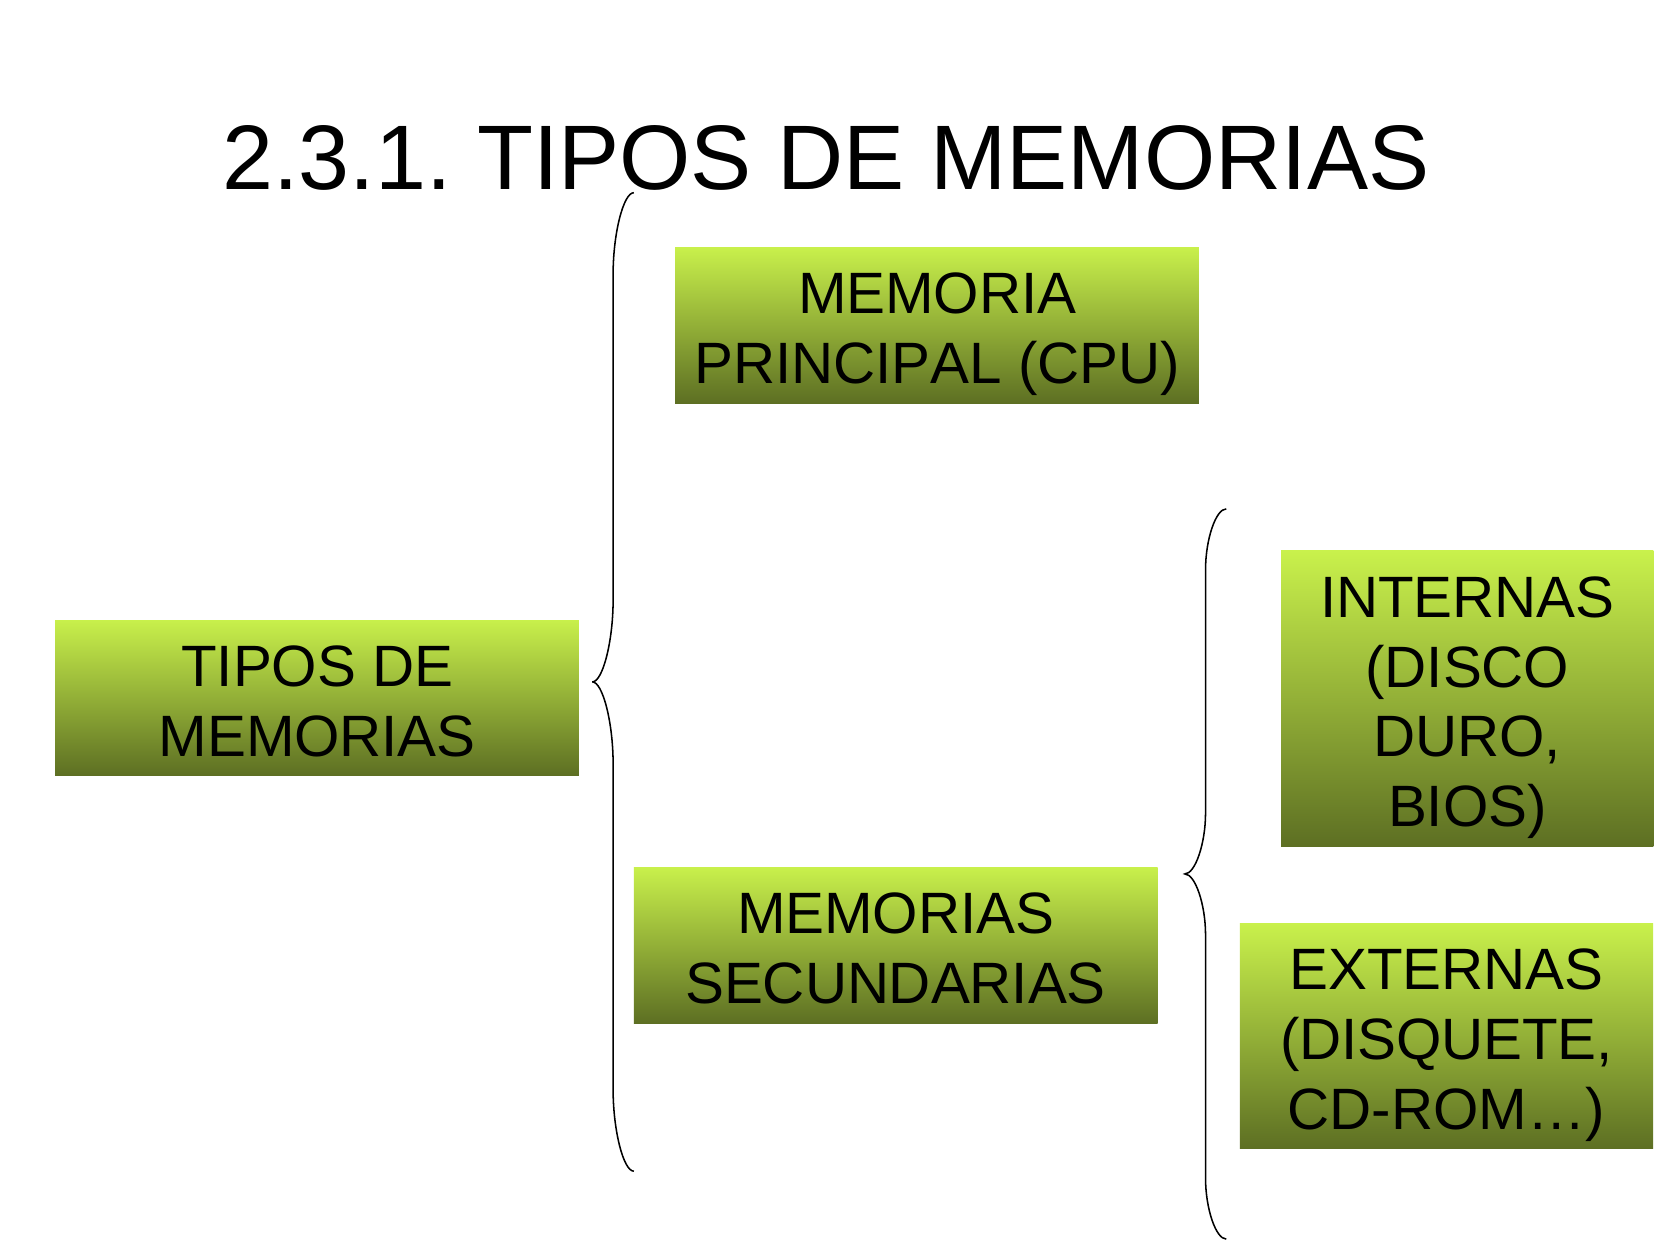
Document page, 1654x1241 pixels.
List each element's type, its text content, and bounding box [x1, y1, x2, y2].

title 2.3.1. TIPOS DE MEMORIAS [82, 49, 1571, 257]
text_box MEMORIA PRINCIPAL (CPU) [675, 247, 1199, 404]
text_box TIPOS DE MEMORIAS [55, 620, 579, 776]
text_box MEMORIAS SECUNDARIAS [633, 867, 1158, 1024]
text_box INTERNAS (DISCO DURO, BIOS) [1281, 550, 1654, 847]
text_box EXTERNAS (DISQUETE, CD-ROM…) [1239, 923, 1654, 1149]
